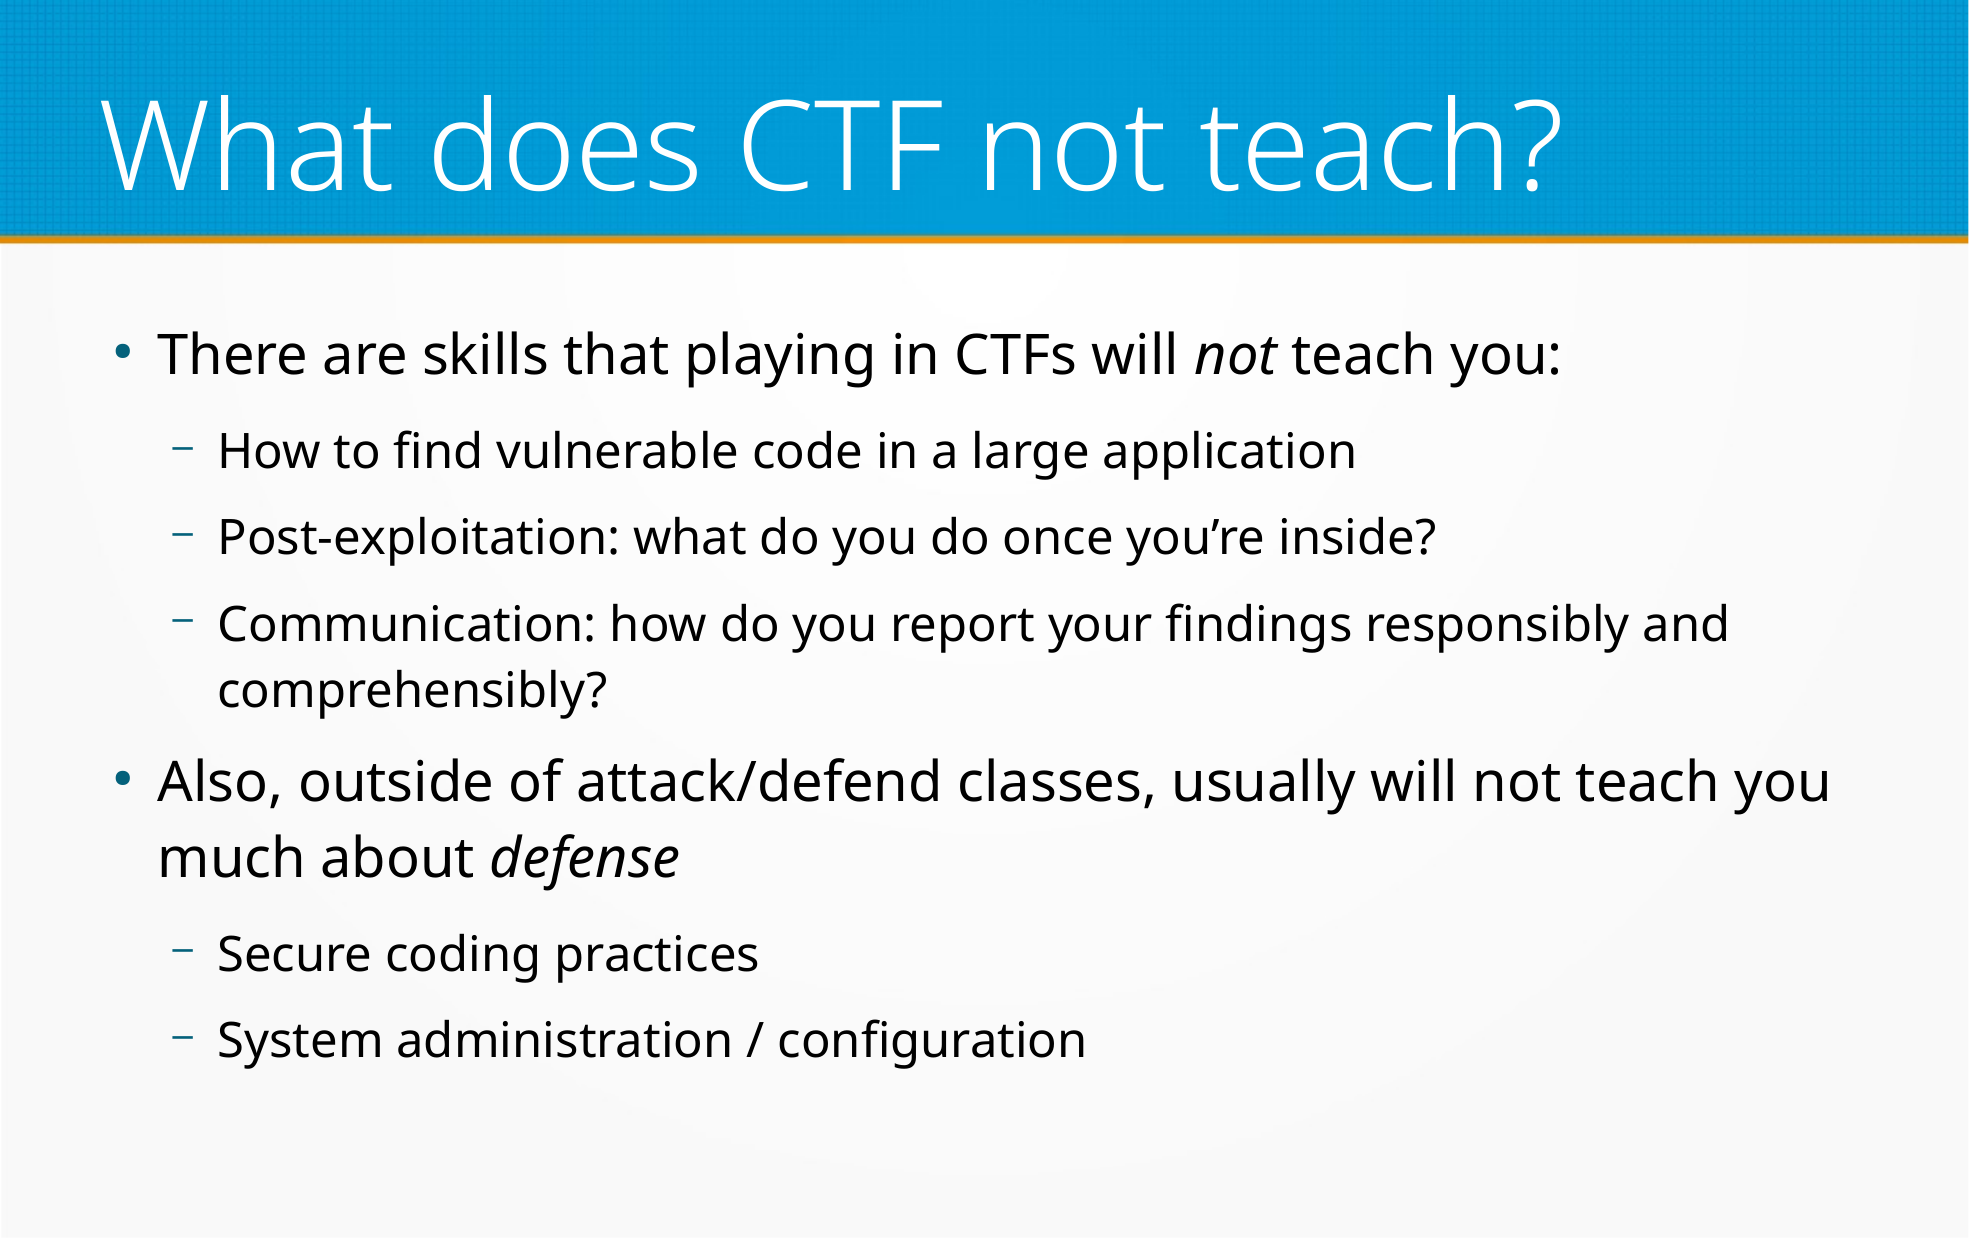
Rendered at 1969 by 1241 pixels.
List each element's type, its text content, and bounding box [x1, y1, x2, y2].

picture [0, 233, 1969, 1241]
title What does CTF not teach? [98, 19, 1870, 227]
list There are skills that playing in CTFs will not teach you: How to find vulnerable code in a large application Post-exploitation: what do you do once you’re inside? Communication: how do you report your findings responsibly and comprehensibly? Also, outside of attack/defend classes, usually will not teach you much about defense Secure coding practices System administration / configuration [98, 315, 1861, 1081]
